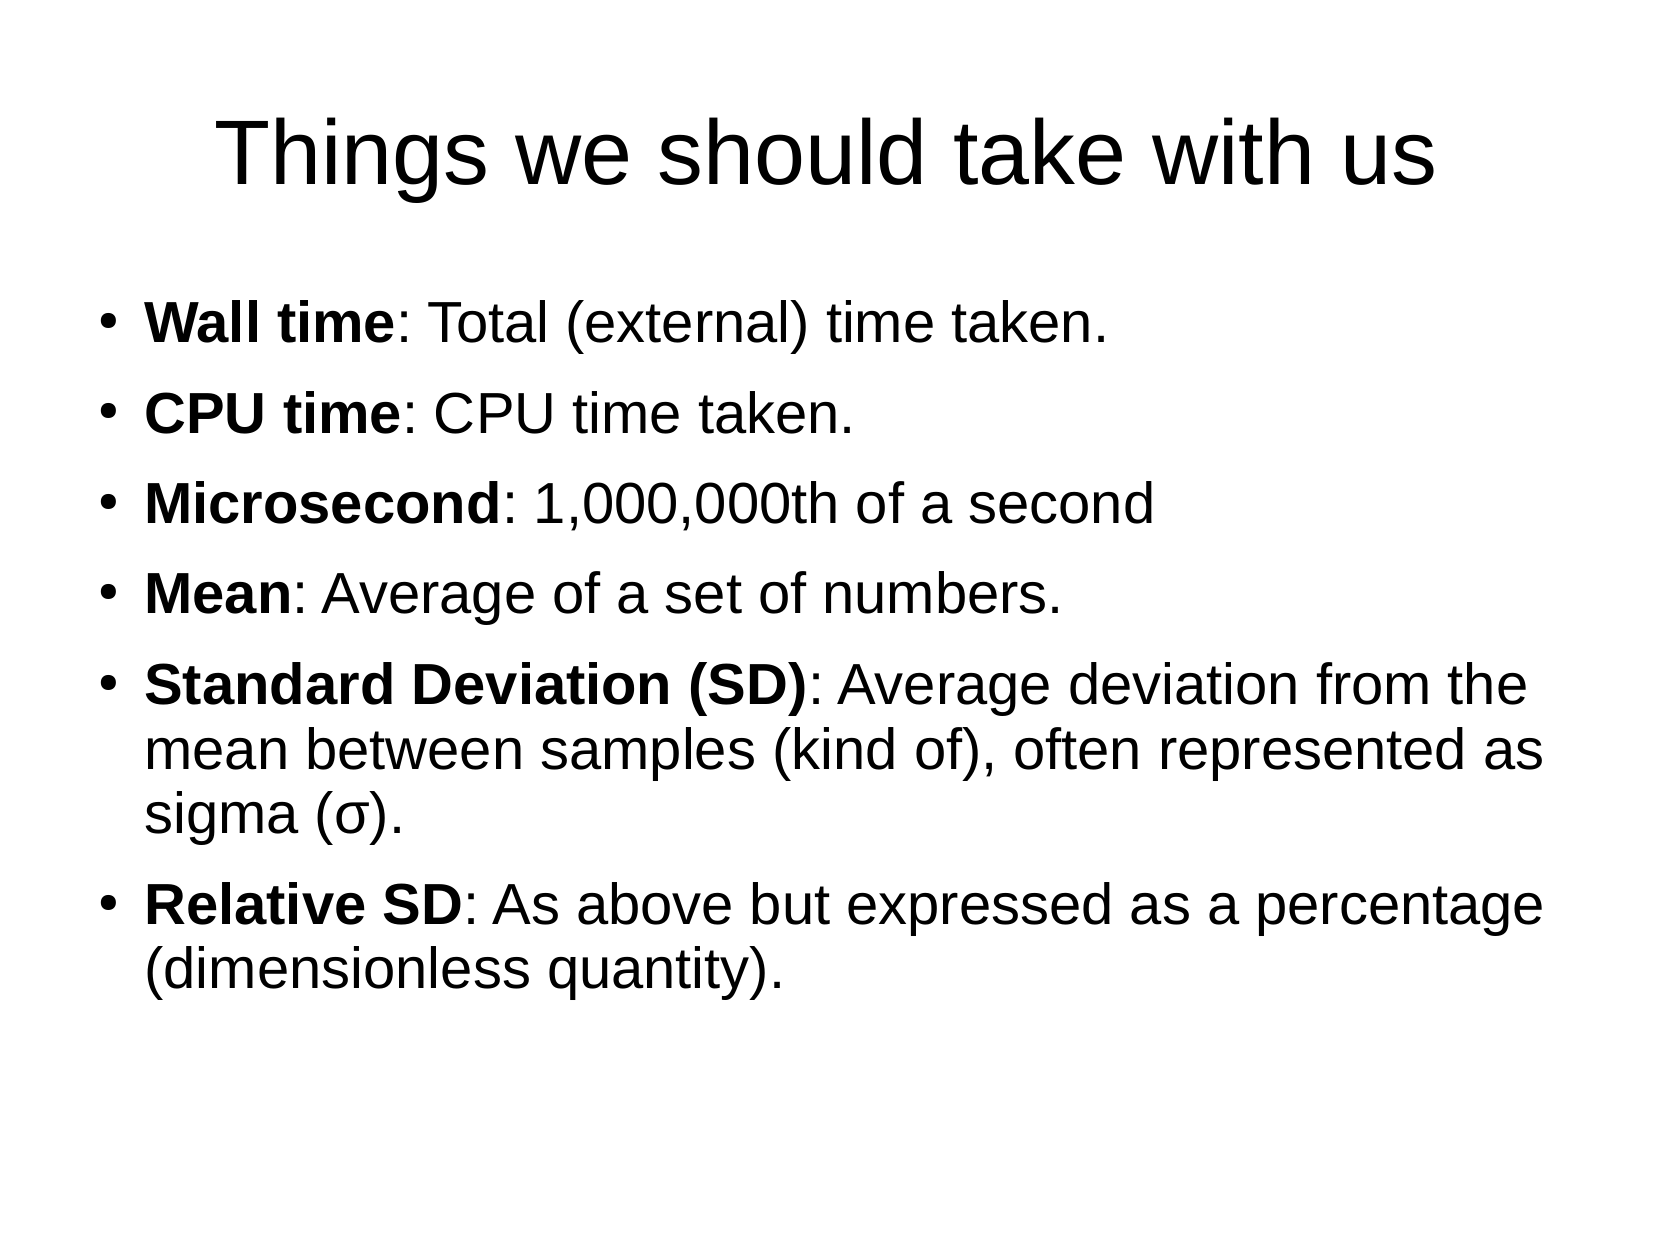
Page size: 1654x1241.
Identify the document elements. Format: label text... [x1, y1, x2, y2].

title Things we should take with us [82, 49, 1571, 257]
list Wall time: Total (external) time taken. CPU time: CPU time taken. Microsecond: 1,000,000th of a second Mean: Average of a set of numbers. Standard Deviation (SD): Average deviation from the mean between samples (kind of), often represented as sigma (σ). Relative SD: As above but expressed as a percentage (dimensionless quantity). [82, 290, 1571, 1010]
